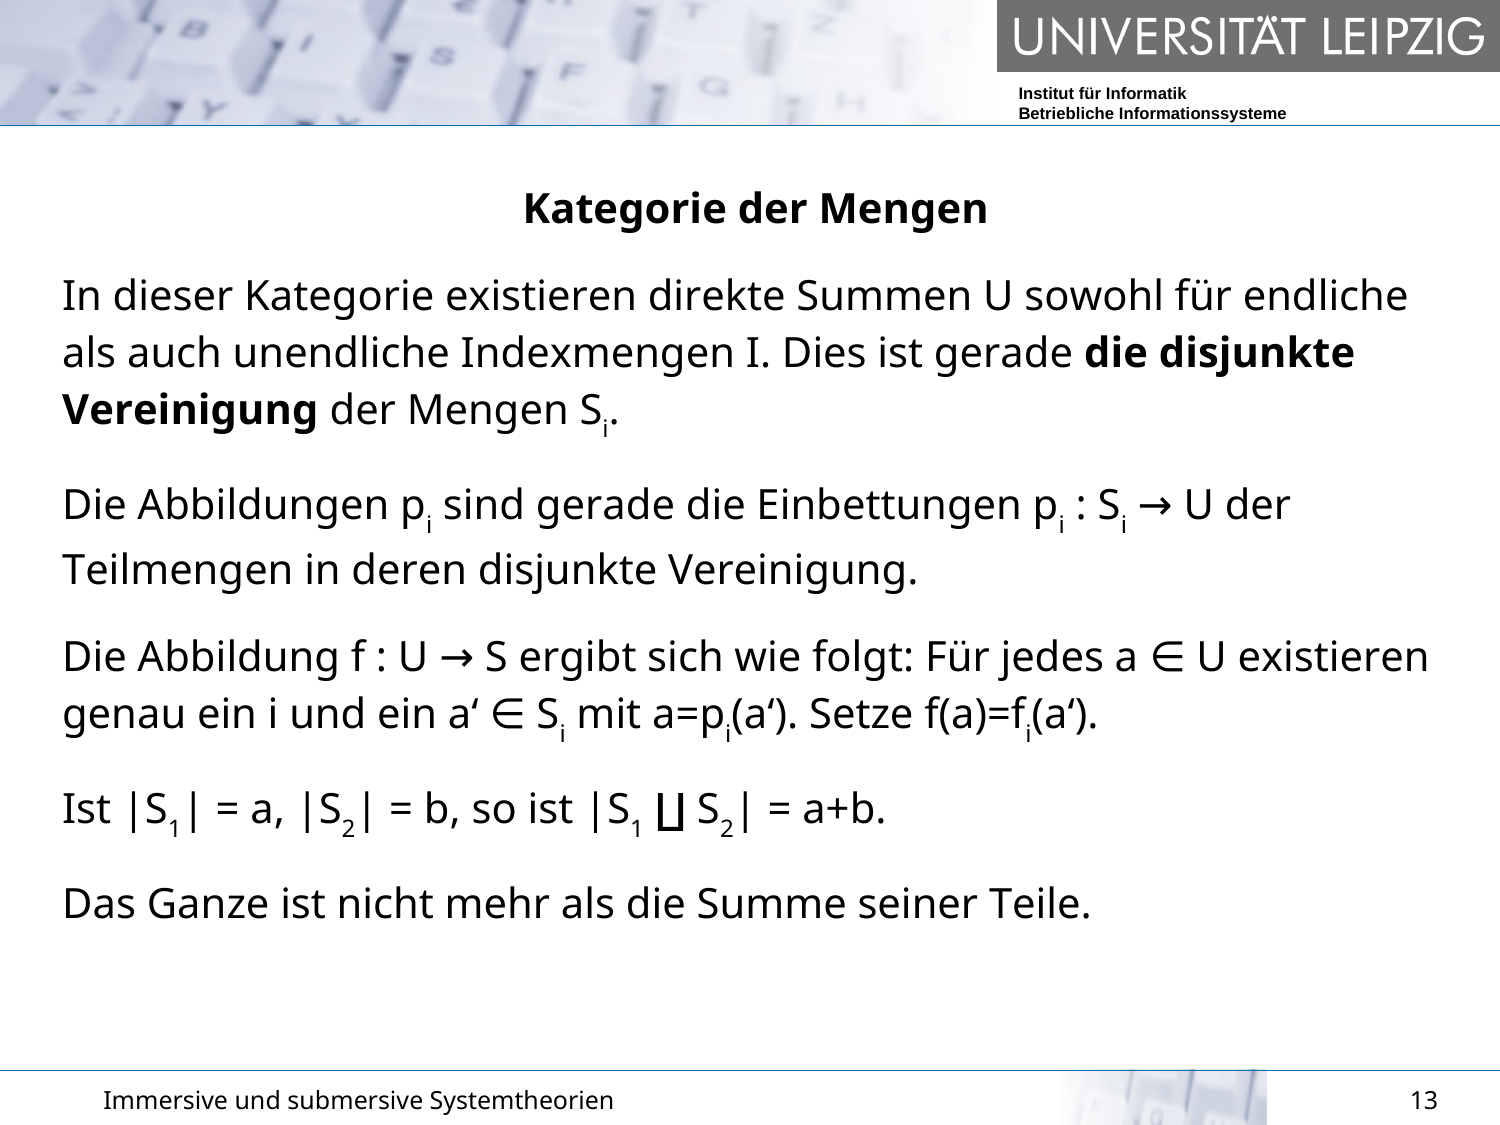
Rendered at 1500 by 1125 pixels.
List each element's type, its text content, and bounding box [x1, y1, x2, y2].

picture [1057, 1071, 1267, 1125]
picture [0, 0, 1500, 125]
list Kategorie der Mengen In dieser Kategorie existieren direkte Summen U sowohl für endliche als auch unendliche Indexmengen I. Dies ist gerade die disjunkte Vereinigung der Mengen Si. Die Abbildungen pi sind gerade die Einbettungen pi : Si → U der Teilmengen in deren disjunkte Vereinigung. Die Abbildung f : U → S ergibt sich wie folgt: Für jedes a ∈ U existieren genau ein i und ein a‘ ∈ Si mit a=pi(a‘). Setze f(a)=fi(a‘). Ist |S1| = a, |S2| = b, so ist |S1 ∐ S2| = a+b. Das Ganze ist nicht mehr als die Summe seiner Teile. [47, 171, 1465, 948]
